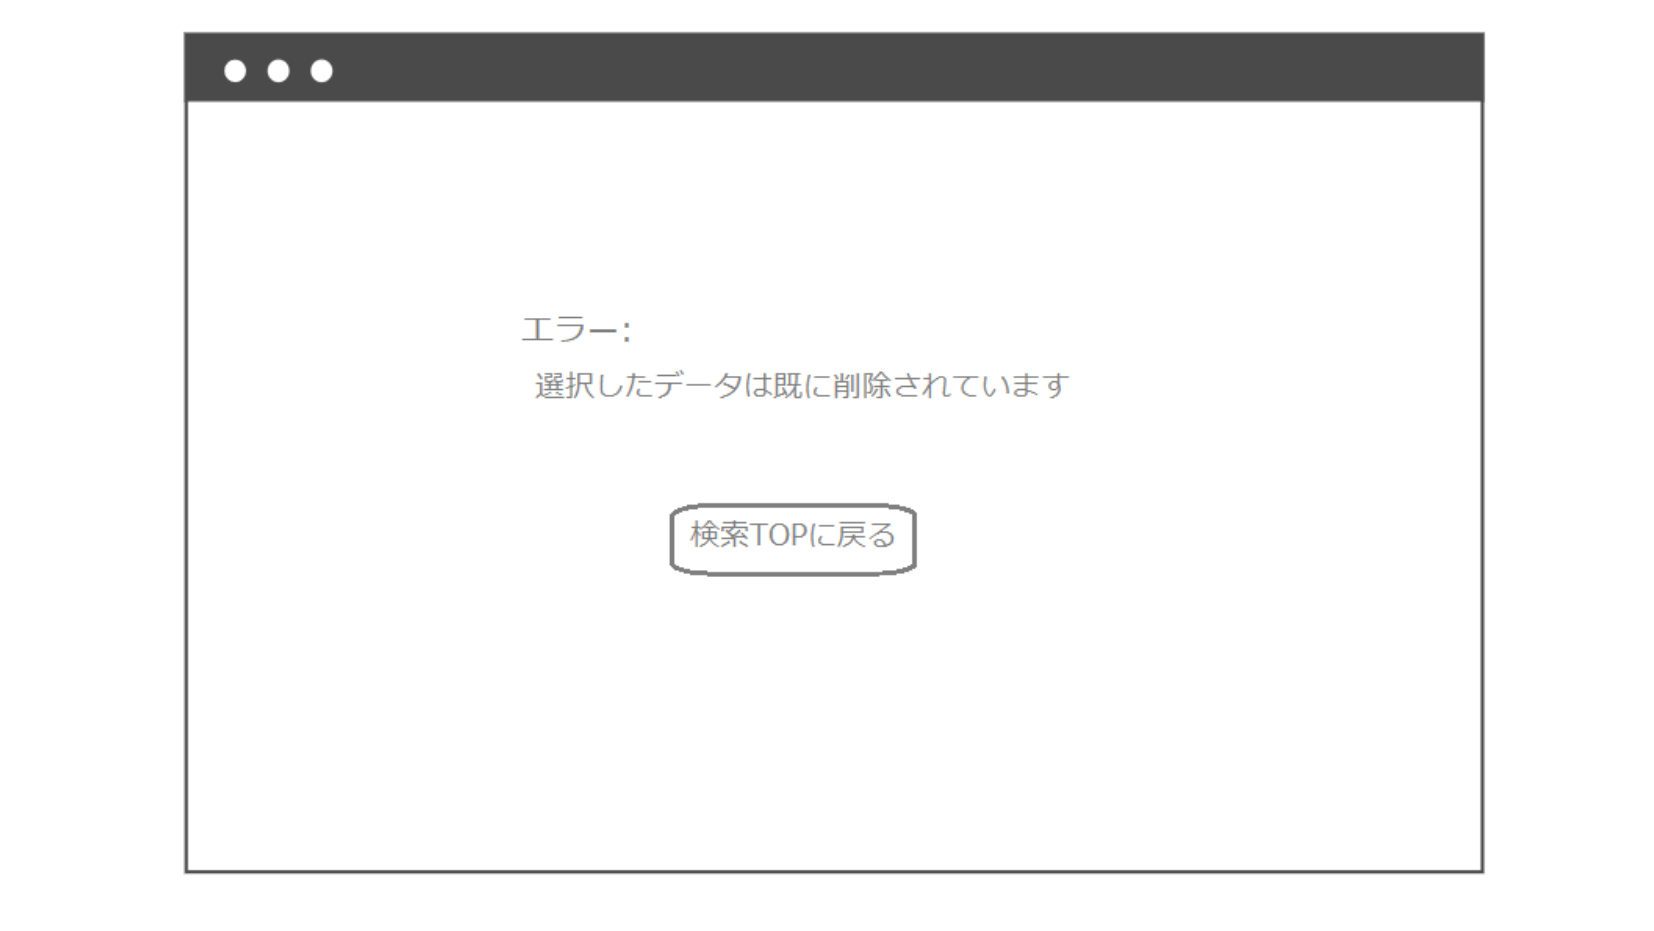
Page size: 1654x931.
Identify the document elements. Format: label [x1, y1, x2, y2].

picture [176, 26, 1493, 886]
